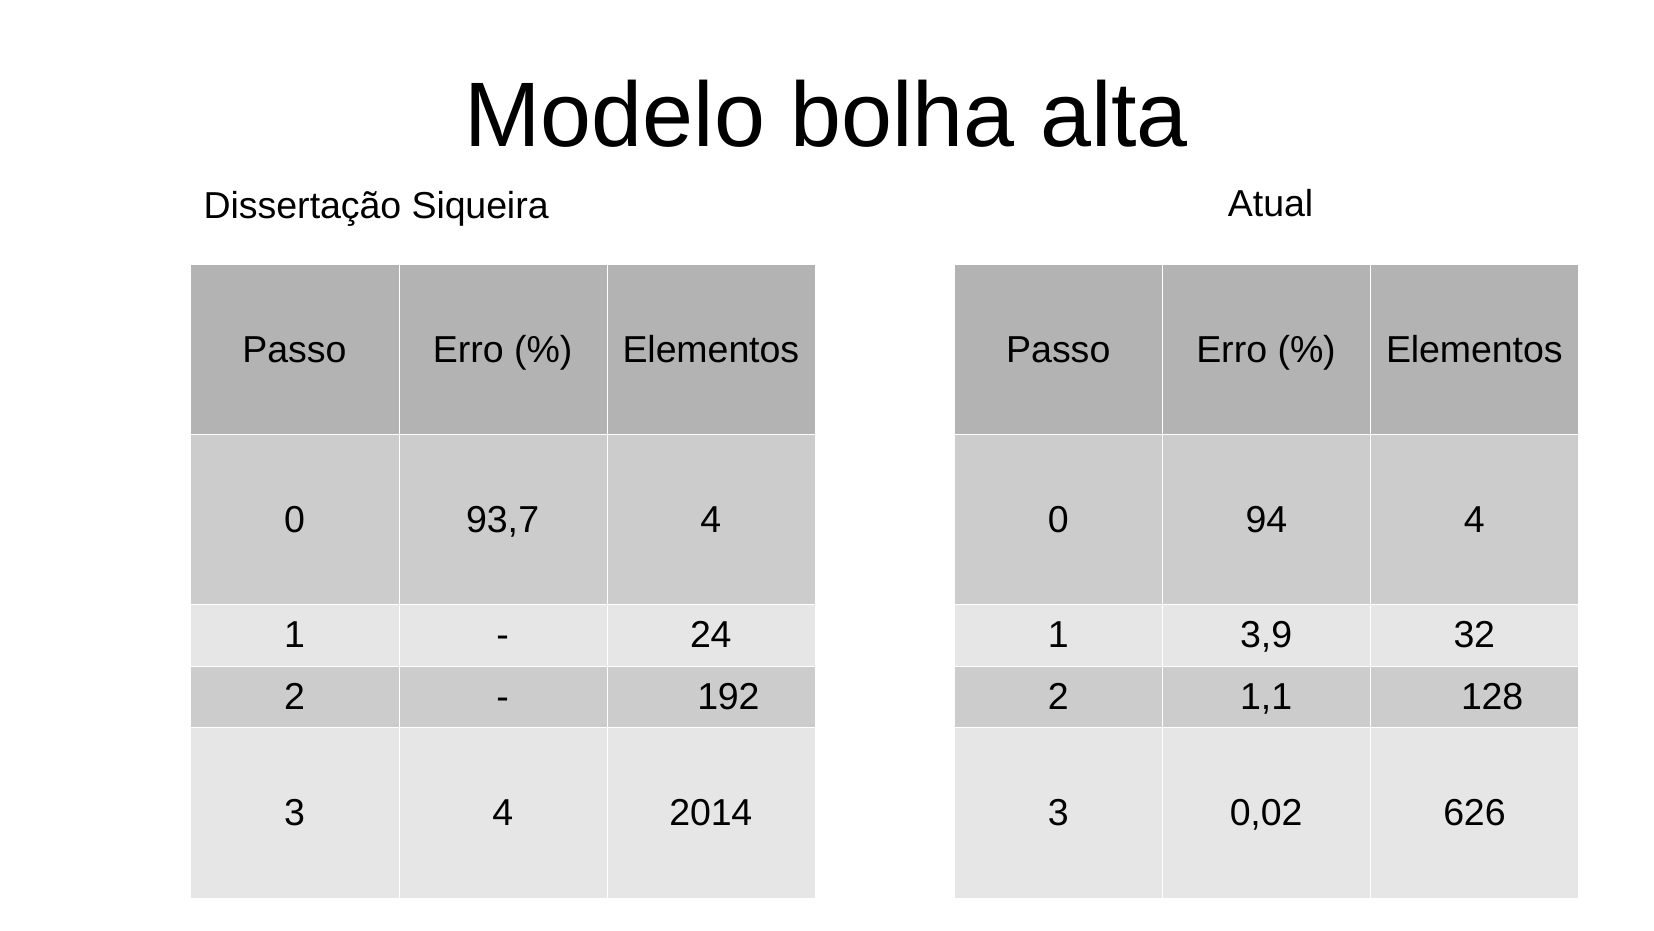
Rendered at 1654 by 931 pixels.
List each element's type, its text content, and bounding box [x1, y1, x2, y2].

table_cell 3,9 [1163, 605, 1370, 666]
table_cell 626 [1371, 728, 1578, 898]
table_cell 4 [1371, 435, 1578, 604]
table_cell 24 [608, 605, 815, 666]
text_box Dissertação Siqueira [188, 177, 615, 234]
title Modelo bolha alta [82, 37, 1571, 193]
table_cell 4 [608, 435, 815, 604]
table_cell - [400, 667, 607, 727]
table_cell 94 [1163, 435, 1370, 604]
table_header Passo [191, 265, 399, 434]
table_header Erro (%) [400, 265, 607, 434]
table_cell 192 [608, 667, 815, 727]
table_header Elementos [1371, 265, 1578, 434]
table_cell - [400, 605, 607, 666]
table_cell 93,7 [400, 435, 607, 604]
table_cell 0,02 [1163, 728, 1370, 898]
table_header Elementos [608, 265, 815, 434]
table_cell 1 [191, 605, 399, 666]
table_cell 2014 [608, 728, 815, 898]
table_header Erro (%) [1163, 265, 1370, 434]
table_cell 2 [955, 667, 1162, 727]
table_cell 1,1 [1163, 667, 1370, 727]
table_cell 2 [191, 667, 399, 727]
table_cell 128 [1371, 667, 1578, 727]
table_cell 3 [955, 728, 1162, 898]
table_header Passo [955, 265, 1162, 434]
table_cell 0 [191, 435, 399, 604]
table_cell 4 [400, 728, 607, 898]
table_cell 1 [955, 605, 1162, 666]
table_cell 32 [1371, 605, 1578, 666]
text_box Atual [1213, 175, 1359, 233]
table_cell 0 [955, 435, 1162, 604]
table_cell 3 [191, 728, 399, 898]
